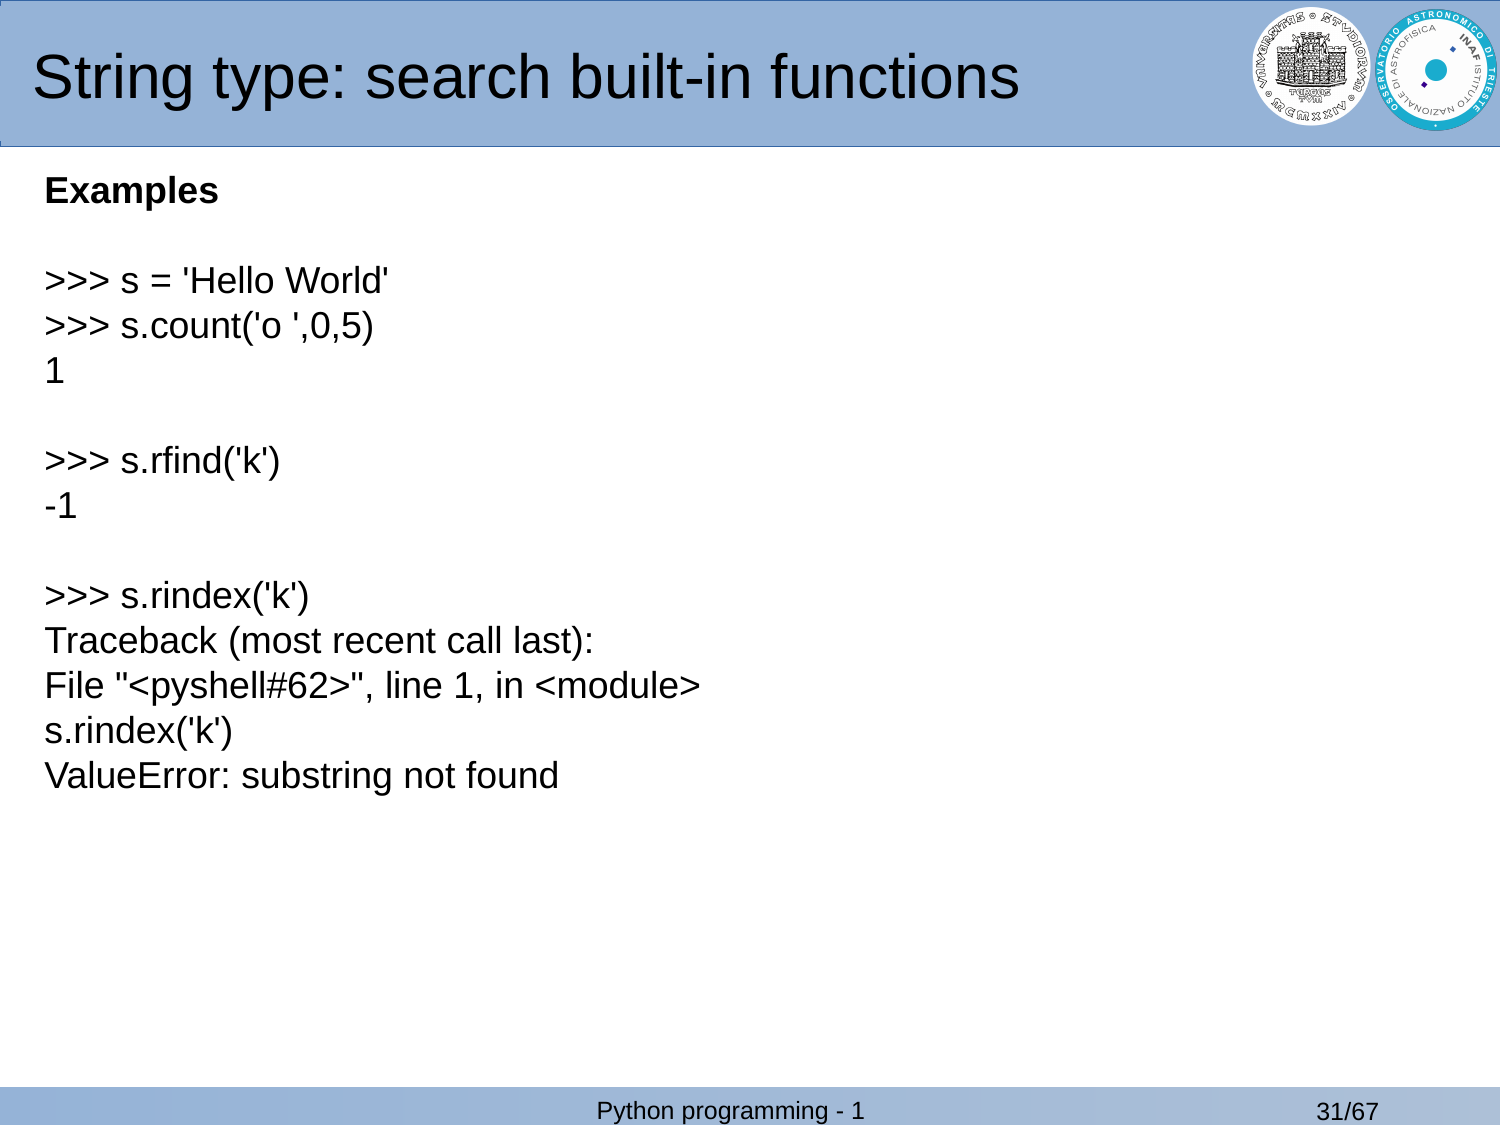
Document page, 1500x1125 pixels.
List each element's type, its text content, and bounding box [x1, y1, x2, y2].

list Examples >>> s = 'Hello World' >>> s.count('o ',0,5) 1 >>> s.rfind('k') -1 >>> s.rindex('k') Traceback (most recent call last): File "<pyshell#62>", line 1, in <module> s.rindex('k') ValueError: substring not found [29, 158, 1500, 1071]
text_box String type: search built-in functions [0, 5, 1253, 141]
picture [1253, 0, 1500, 156]
